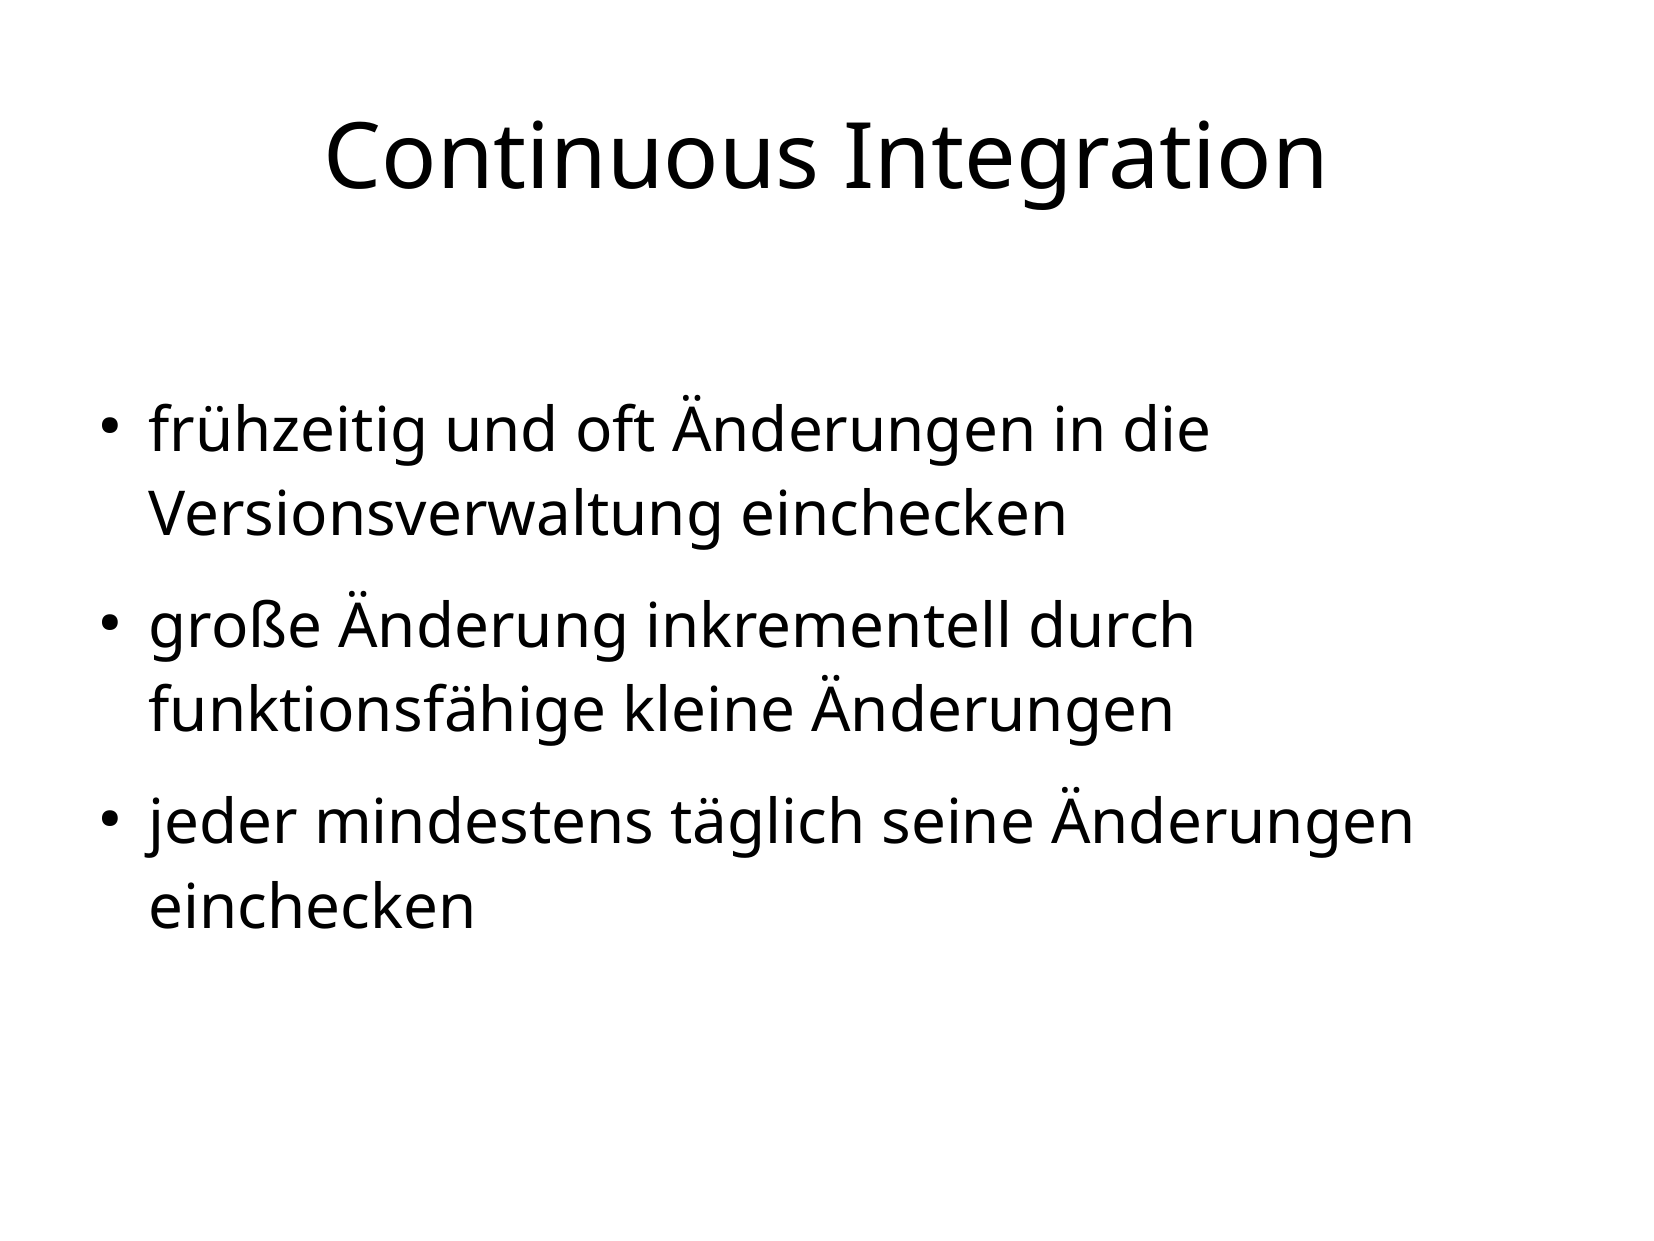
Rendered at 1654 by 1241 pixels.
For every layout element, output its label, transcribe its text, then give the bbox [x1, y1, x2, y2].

list frühzeitig und oft Änderungen in die Versionsverwaltung einchecken große Änderung inkrementell durch funktionsfähige kleine Änderungen jeder mindestens täglich seine Änderungen einchecken [82, 384, 1571, 951]
title Continuous Integration [82, 49, 1571, 257]
